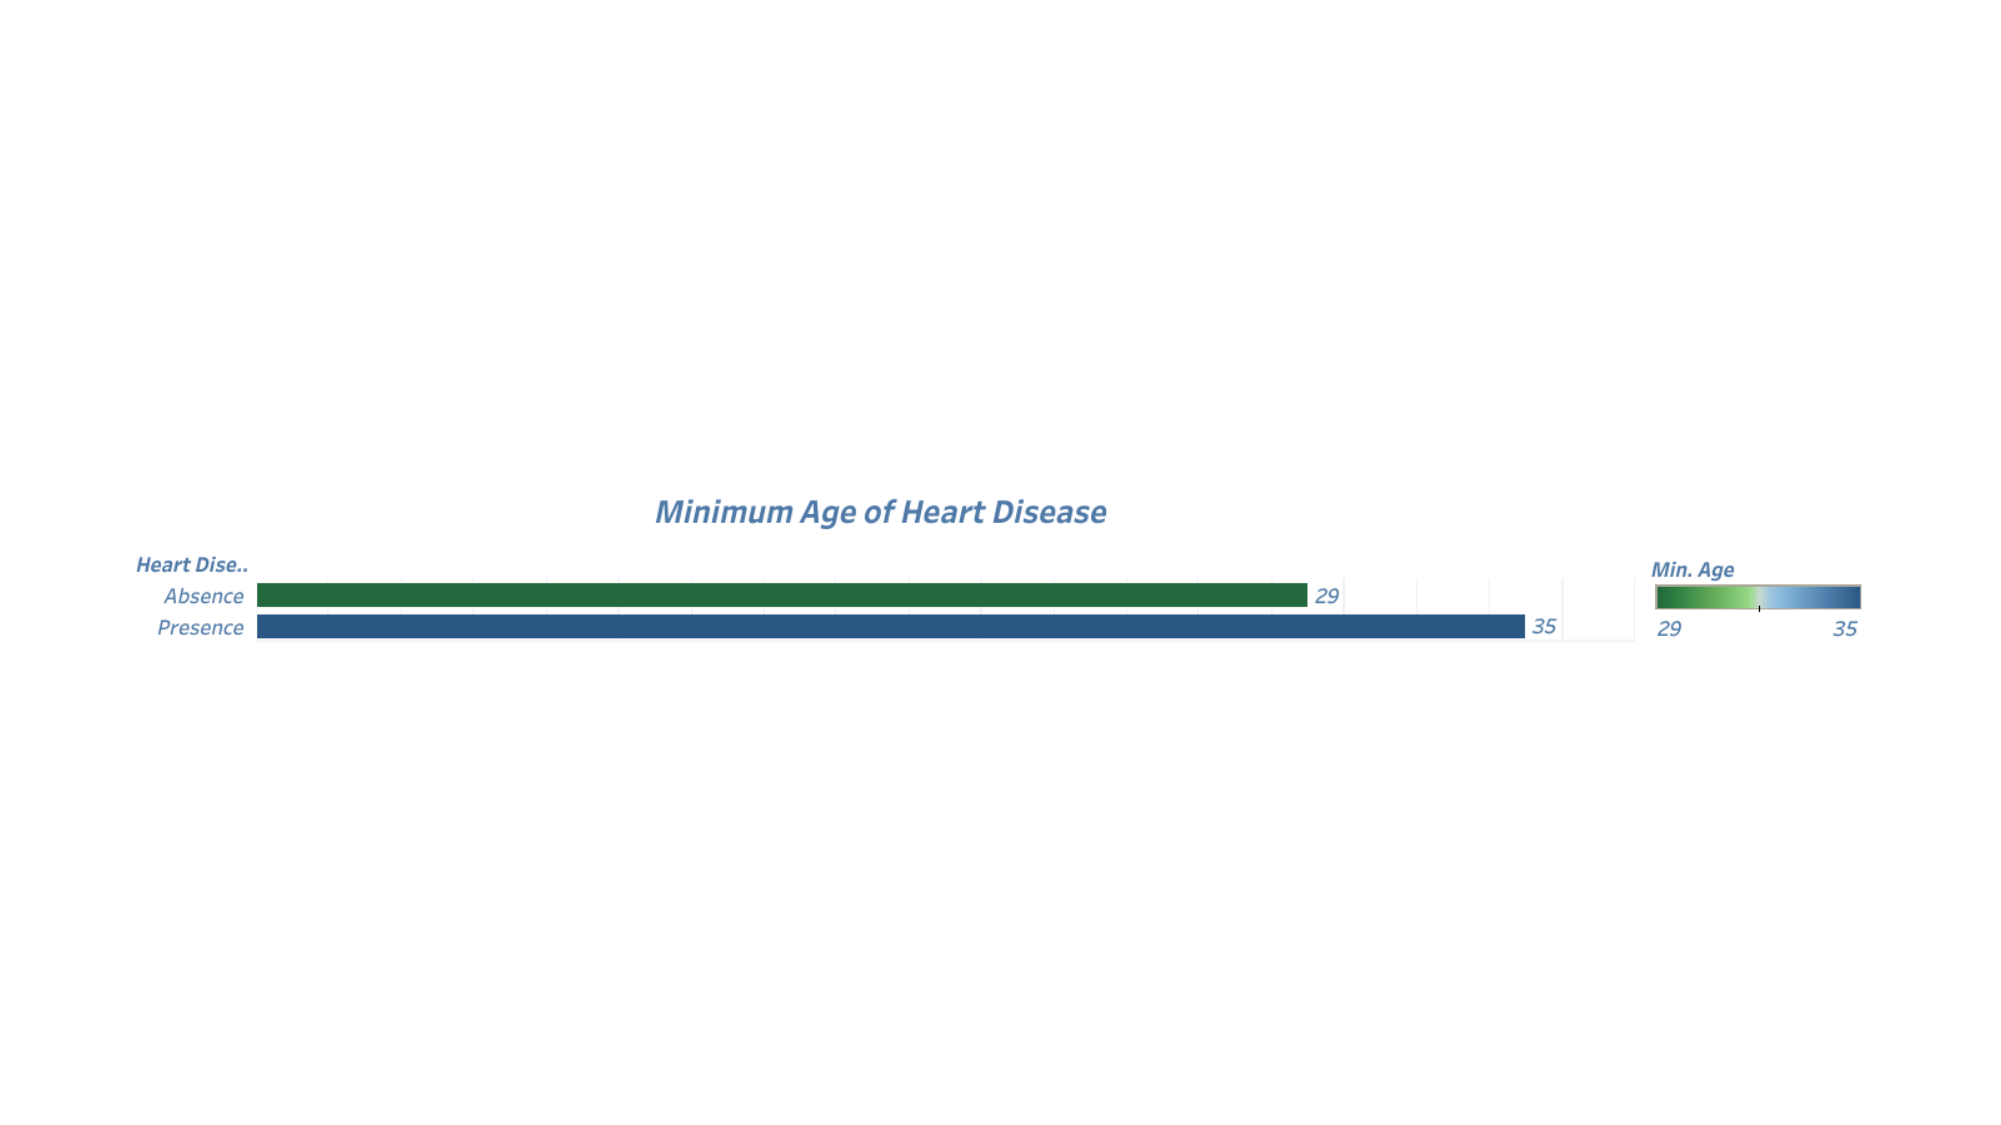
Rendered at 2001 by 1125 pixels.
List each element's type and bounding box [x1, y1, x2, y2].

picture [131, 479, 1869, 646]
